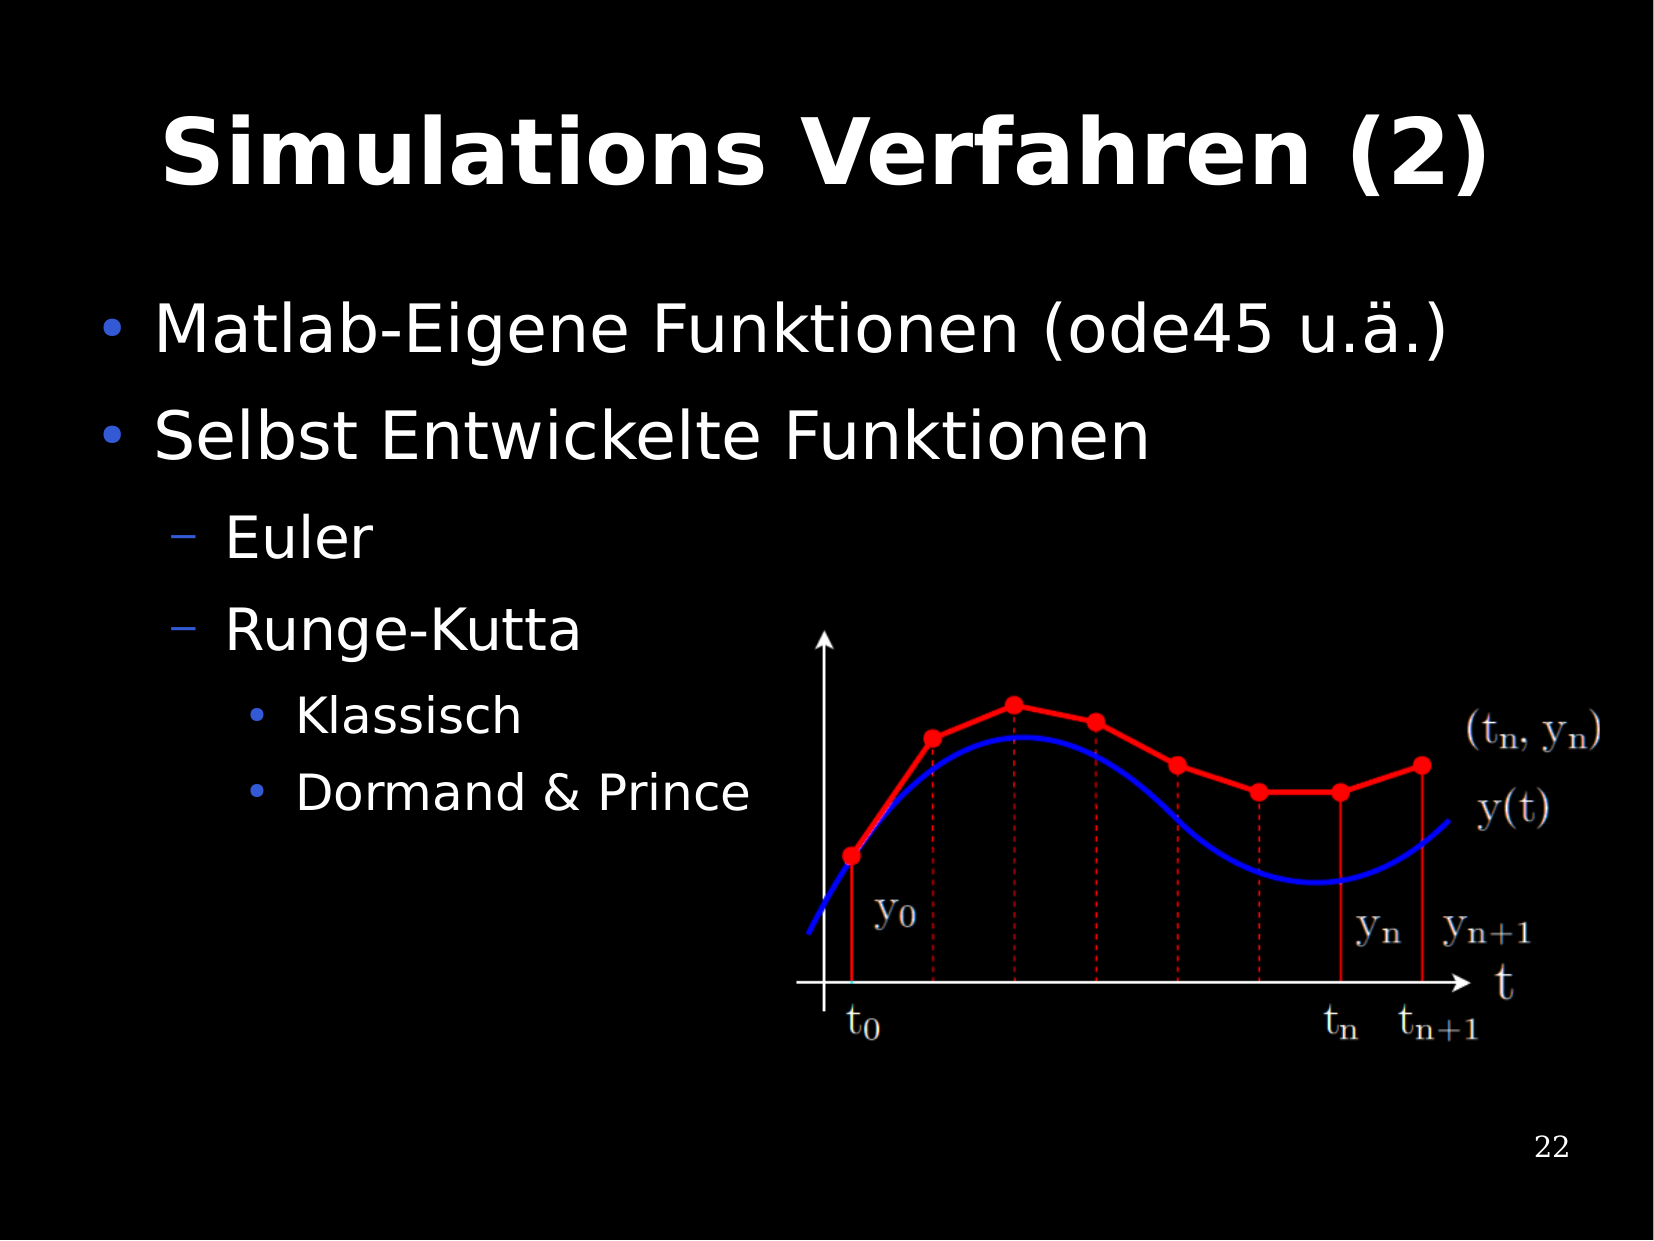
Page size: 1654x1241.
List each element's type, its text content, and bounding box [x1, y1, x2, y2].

picture [787, 620, 1615, 1057]
title Simulations Verfahren (2) [82, 49, 1571, 257]
list Matlab-Eigene Funktionen (ode45 u.ä.) Selbst Entwickelte Funktionen Euler Runge-Kutta Klassisch Dormand & Prince [82, 290, 1538, 1010]
